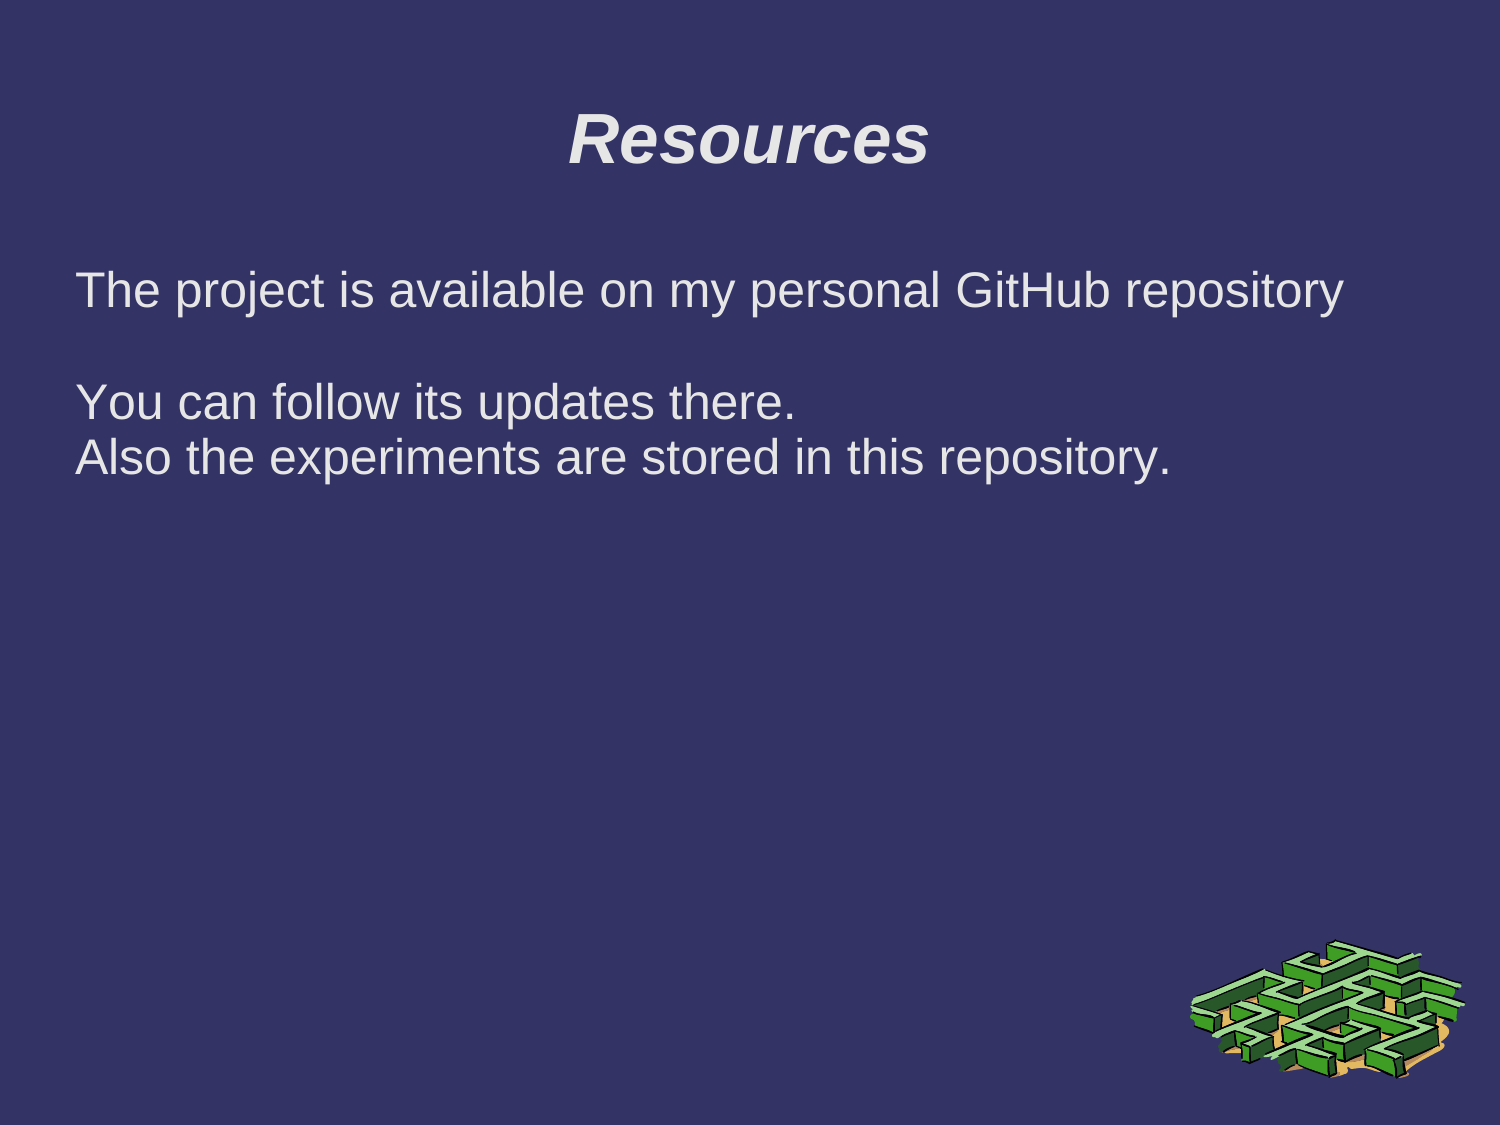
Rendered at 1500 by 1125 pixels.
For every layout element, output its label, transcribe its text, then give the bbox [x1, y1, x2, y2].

title Resources [75, 99, 1425, 179]
list The project is available on my personal GitHub repository You can follow its updates there. Also the experiments are stored in this repository. [75, 262, 1425, 486]
